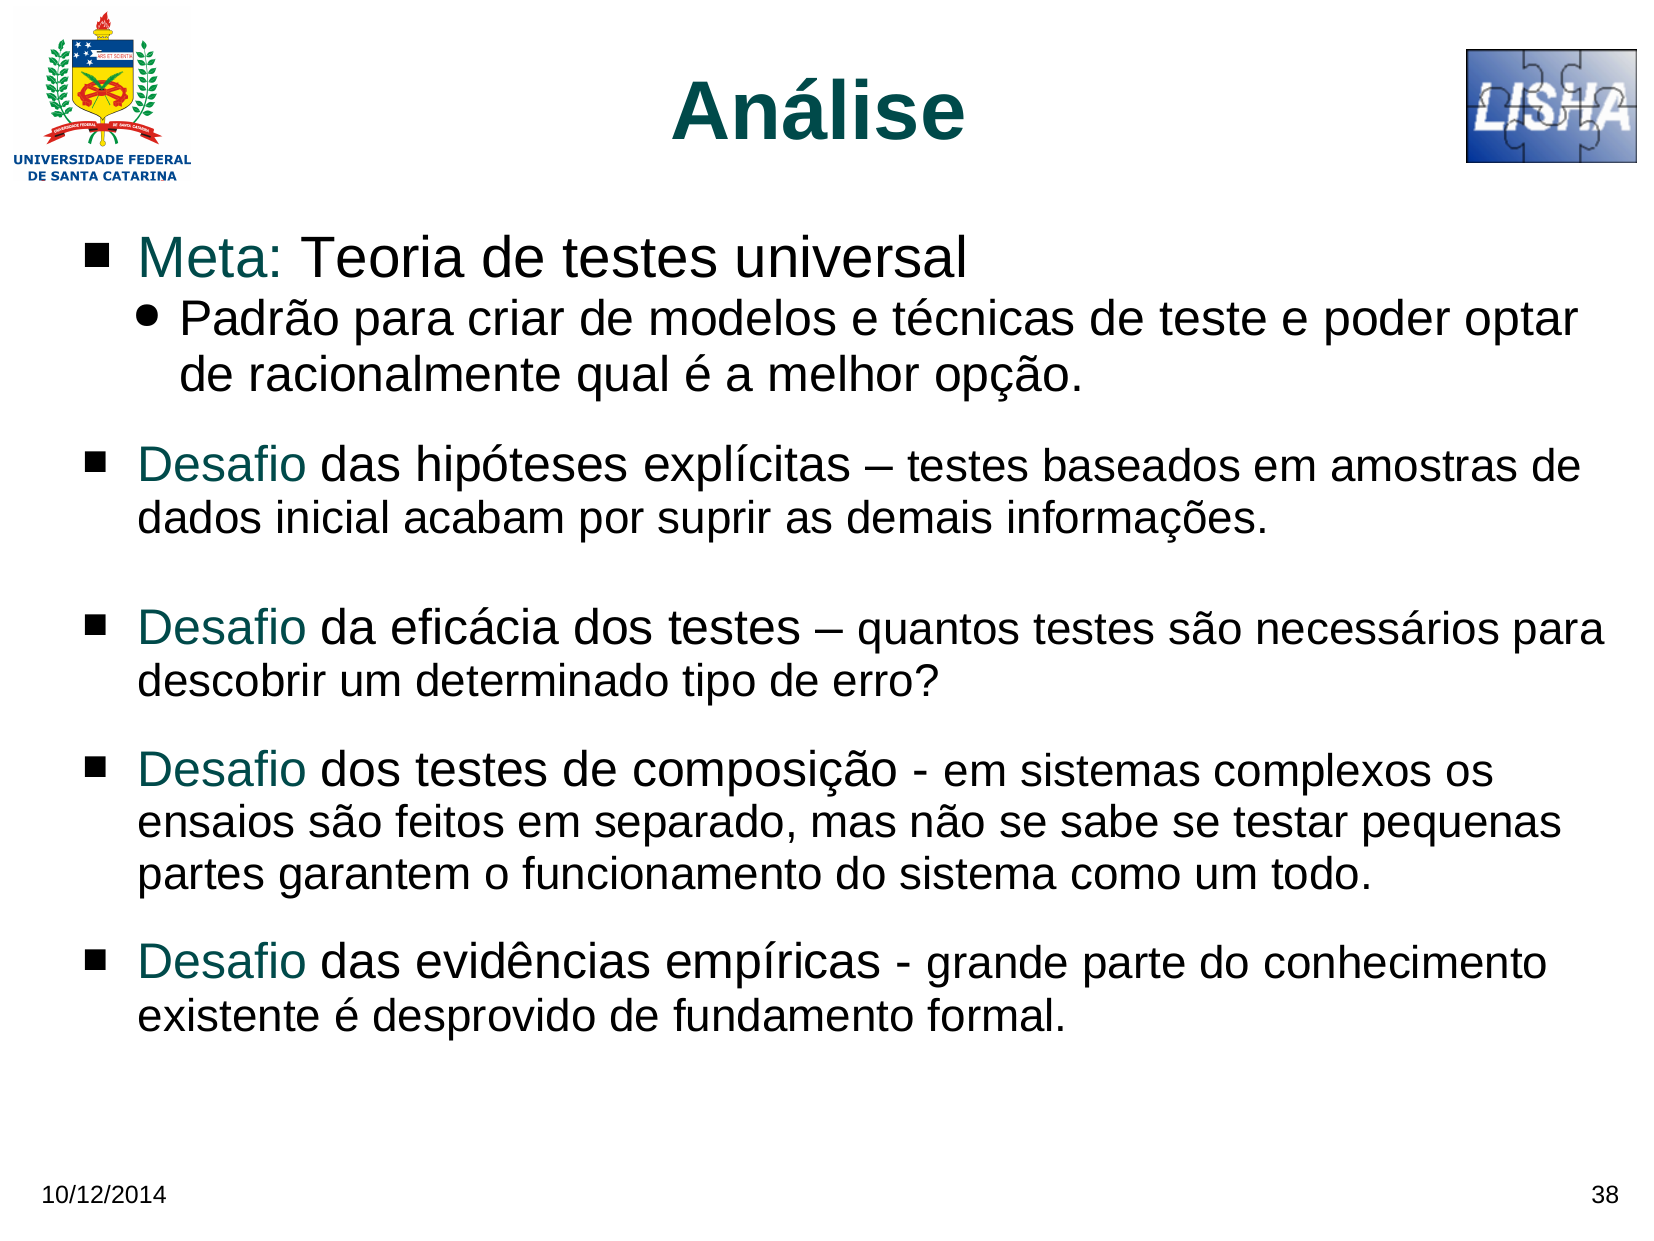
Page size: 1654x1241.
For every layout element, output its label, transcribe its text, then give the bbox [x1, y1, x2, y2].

title Análise [212, 61, 1426, 174]
picture [1466, 49, 1637, 163]
list Meta: Teoria de testes universal Padrão para criar de modelos e técnicas de teste e poder optar de racionalmente qual é a melhor opção. Desafio das hipóteses explícitas – testes baseados em amostras de dados inicial acabam por suprir as demais informações. Desafio da eficácia dos testes – quantos testes são necessários para descobrir um determinado tipo de erro? Desafio dos testes de composição - em sistemas complexos os ensaios são feitos em separado, mas não se sabe se testar pequenas partes garantem o funcionamento do sistema como um todo. Desafio das evidências empíricas - grande parte do conhecimento existente é desprovido de fundamento formal. [37, 225, 1613, 1241]
picture [13, 6, 191, 181]
